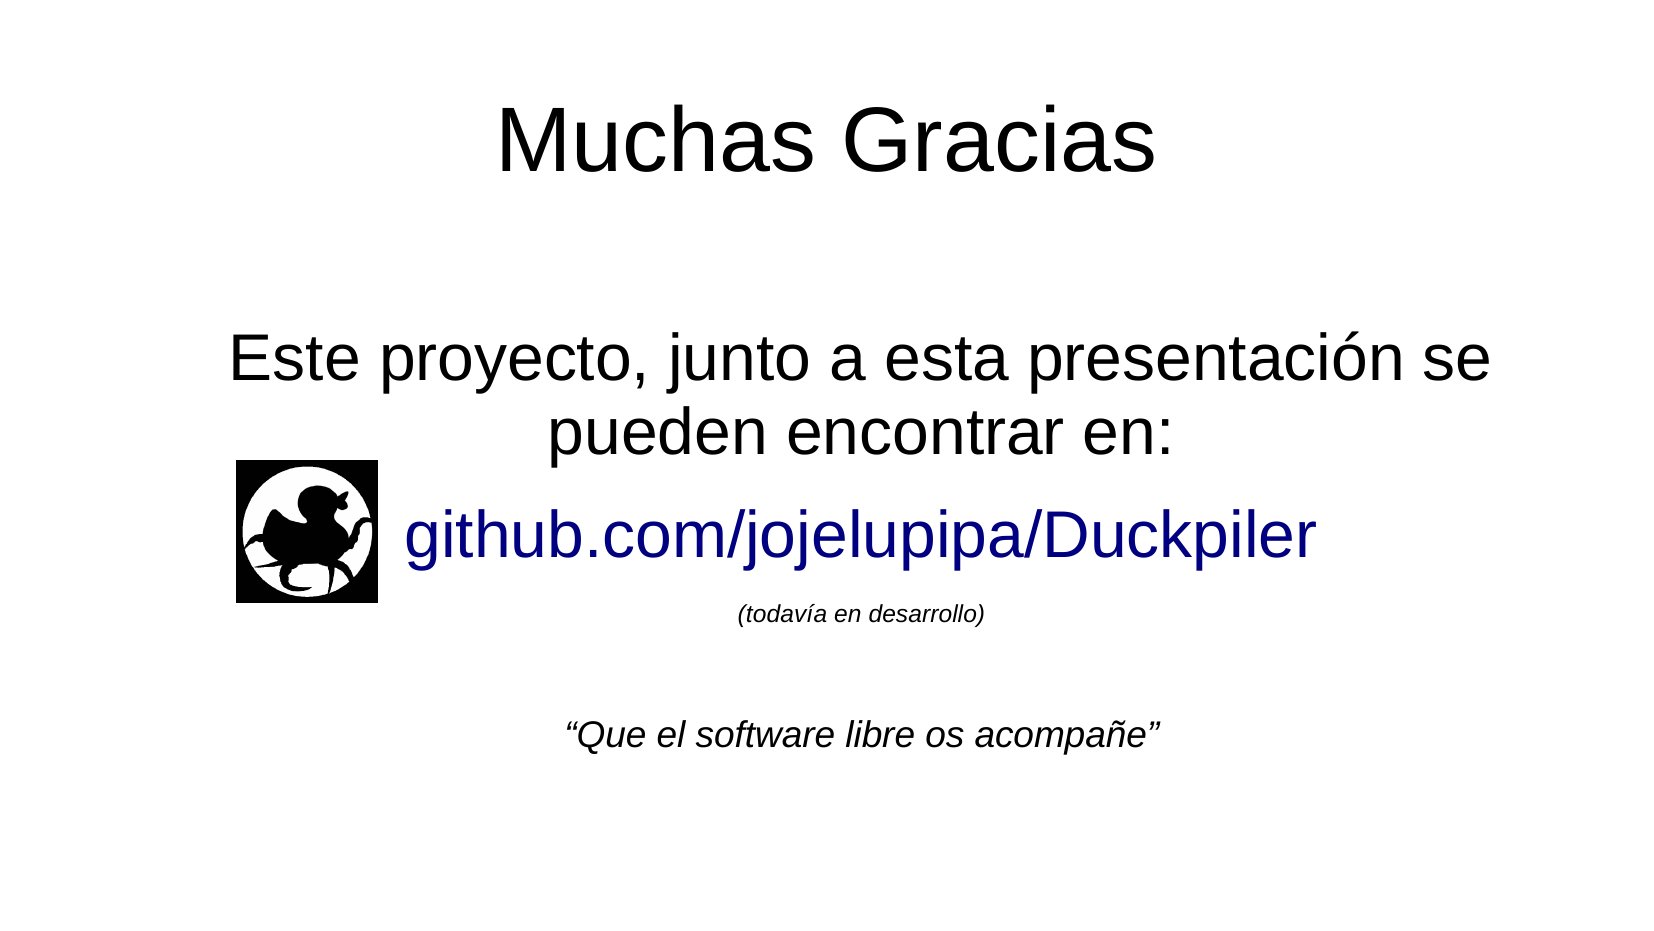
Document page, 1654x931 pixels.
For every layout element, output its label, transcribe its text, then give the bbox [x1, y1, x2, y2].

picture [236, 460, 378, 603]
list Este proyecto, junto a esta presentación se pueden encontrar en: github.com/jojelupipa/Duckpiler (todavía en desarrollo) “Que el software libre os acompañe” [82, 217, 1571, 758]
title Muchas Gracias [82, 62, 1571, 217]
